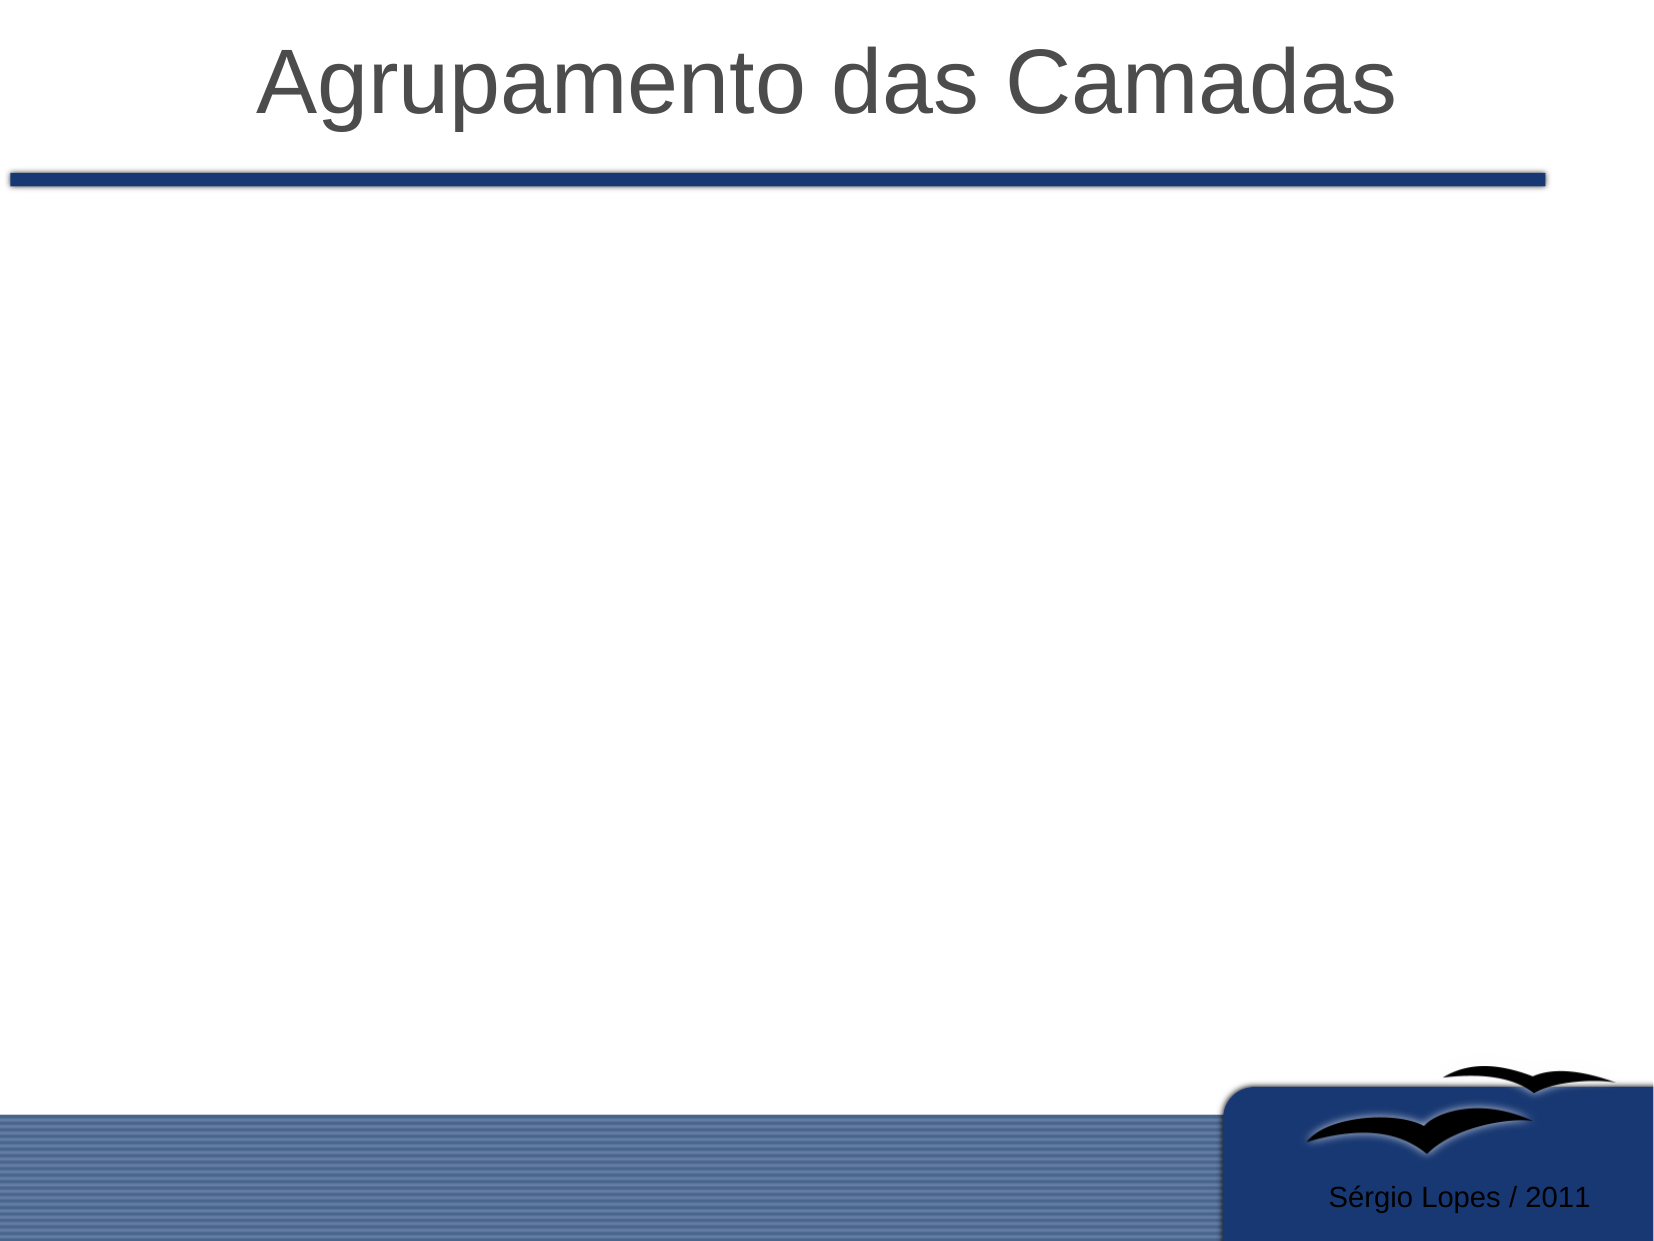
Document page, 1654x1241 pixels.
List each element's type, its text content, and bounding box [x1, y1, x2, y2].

picture [0, 0, 1654, 1241]
text_box Sérgio Lopes / 2011 [1328, 1181, 1588, 1214]
title Agrupamento das Camadas [121, 0, 1534, 164]
